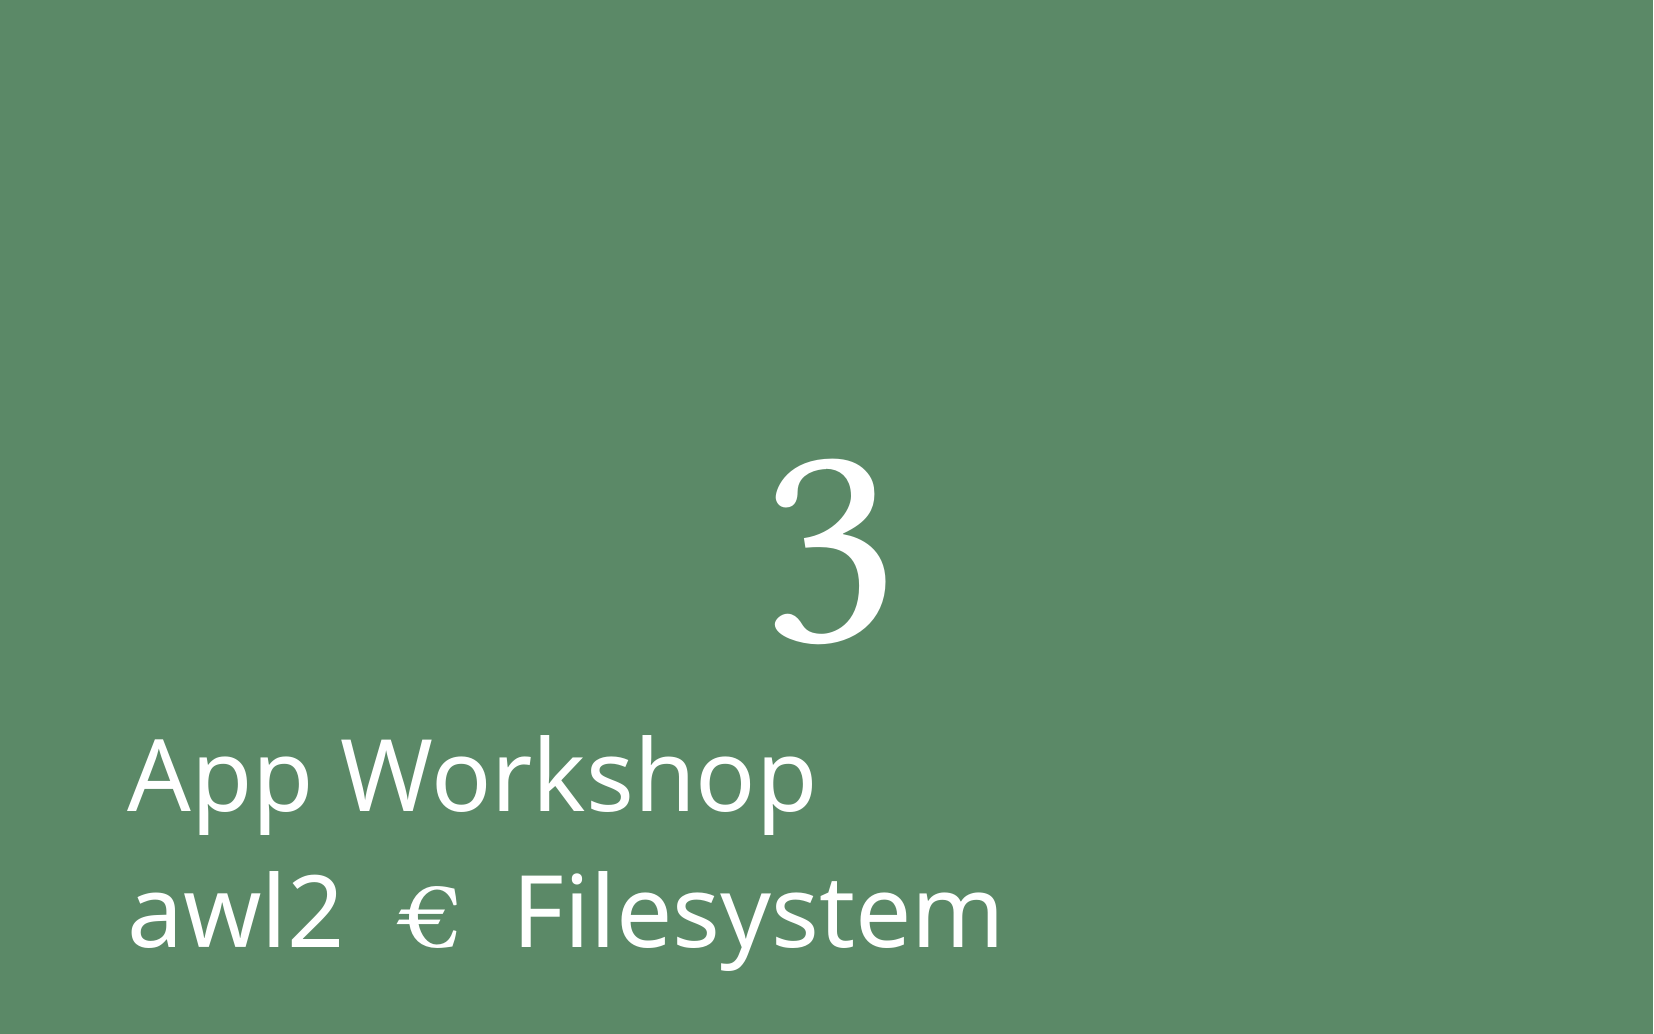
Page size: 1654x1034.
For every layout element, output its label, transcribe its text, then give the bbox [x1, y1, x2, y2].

text_box  [528, 262, 1129, 638]
text_box App Workshop awl2  Filesystem [112, 696, 1538, 952]
